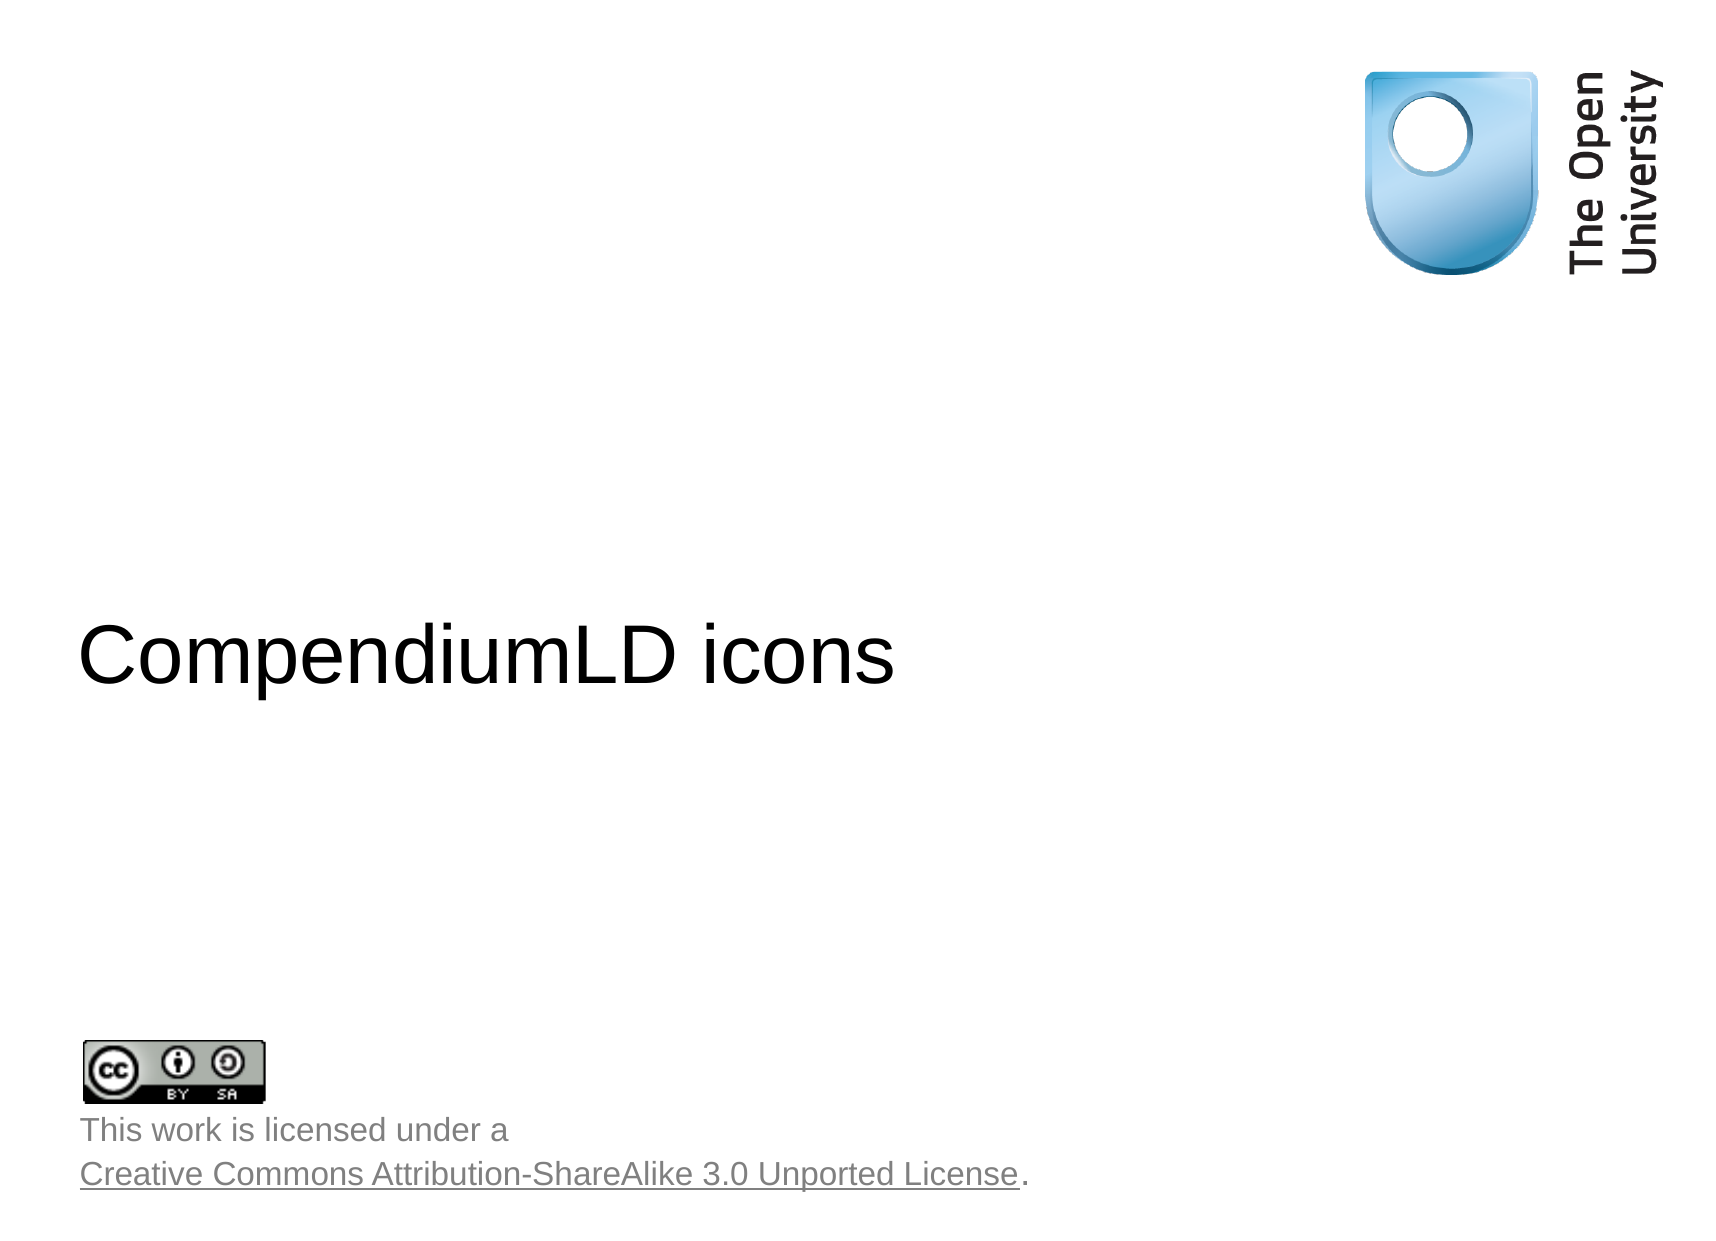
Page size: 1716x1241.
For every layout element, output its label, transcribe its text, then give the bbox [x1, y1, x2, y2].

picture [82, 1039, 266, 1104]
title CompendiumLD icons [64, 593, 1201, 708]
subtitle This work is licensed under a Creative Commons Attribution-ShareAlike 3.0 Unported License. [66, 1027, 1439, 1207]
picture [1365, 70, 1663, 275]
